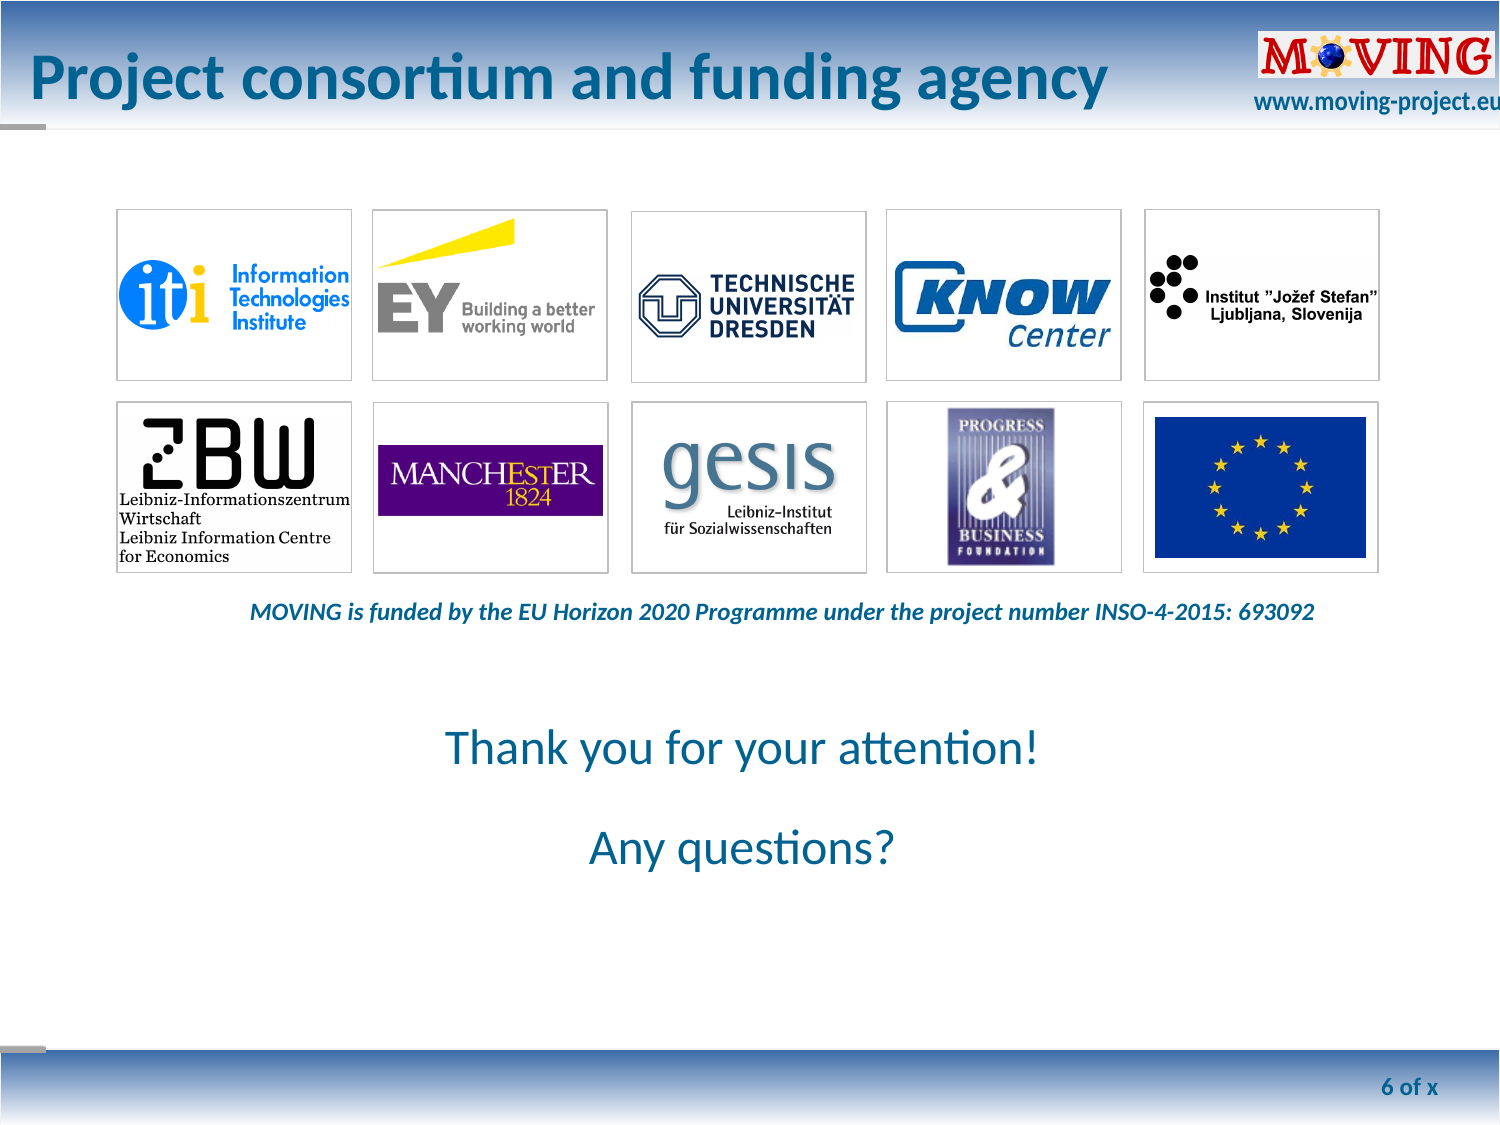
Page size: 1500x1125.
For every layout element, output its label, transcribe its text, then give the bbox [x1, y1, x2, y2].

picture [378, 445, 603, 516]
text_box [116, 209, 352, 381]
picture [378, 218, 595, 336]
picture [638, 274, 854, 338]
text_box [372, 209, 608, 381]
picture [119, 417, 351, 566]
text_box [886, 209, 1121, 381]
picture [1261, 31, 1495, 78]
text_box [117, 401, 352, 573]
picture [867, 440, 876, 534]
text_box [632, 402, 867, 573]
picture [1150, 255, 1377, 325]
footer [205, 1059, 1292, 1120]
text_box [887, 401, 1122, 573]
text_box [373, 402, 608, 574]
text_box [1143, 401, 1378, 573]
text_box [631, 211, 866, 383]
list Thank you for your attention! Any questions? [405, 720, 1081, 991]
text_box [1144, 209, 1380, 381]
picture [894, 399, 1110, 572]
title Project consortium and funding agency [15, 0, 1261, 180]
text_box MOVING is funded by the EU Horizon 2020 Programme under the project number INSO-4-2015: 693092 [235, 594, 1348, 631]
picture [895, 261, 1111, 347]
